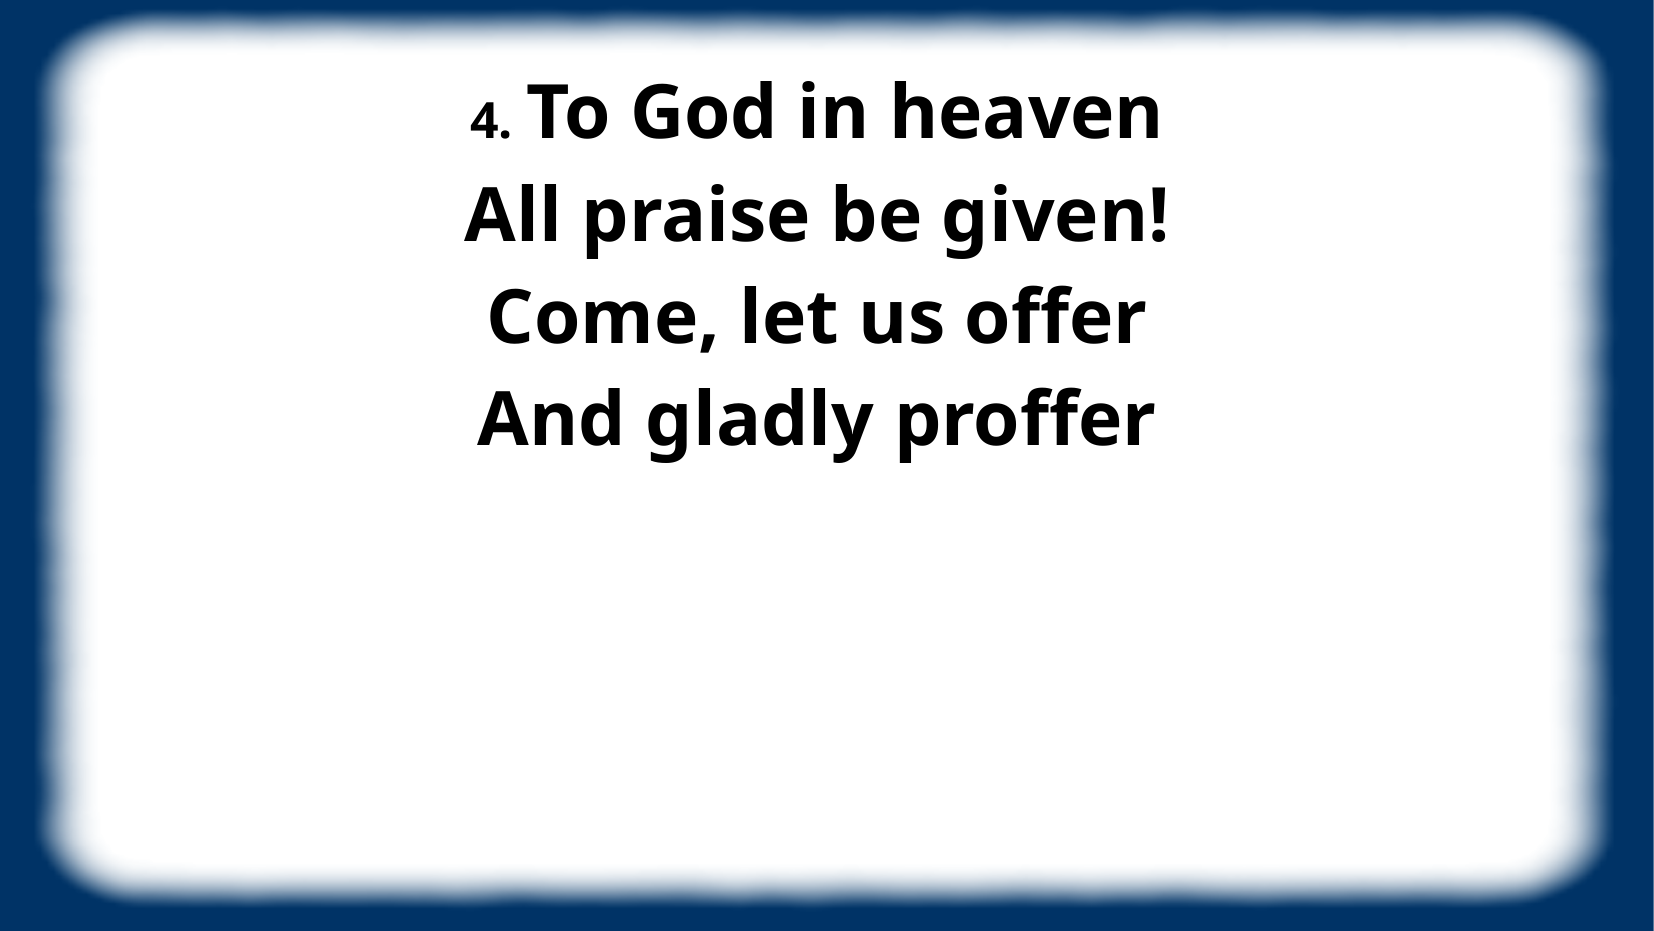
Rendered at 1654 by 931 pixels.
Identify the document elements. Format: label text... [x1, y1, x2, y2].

picture [0, 0, 1654, 931]
text_box 4. To God in heaven All praise be given! Come, let us offer And gladly proffer [90, 51, 1546, 511]
